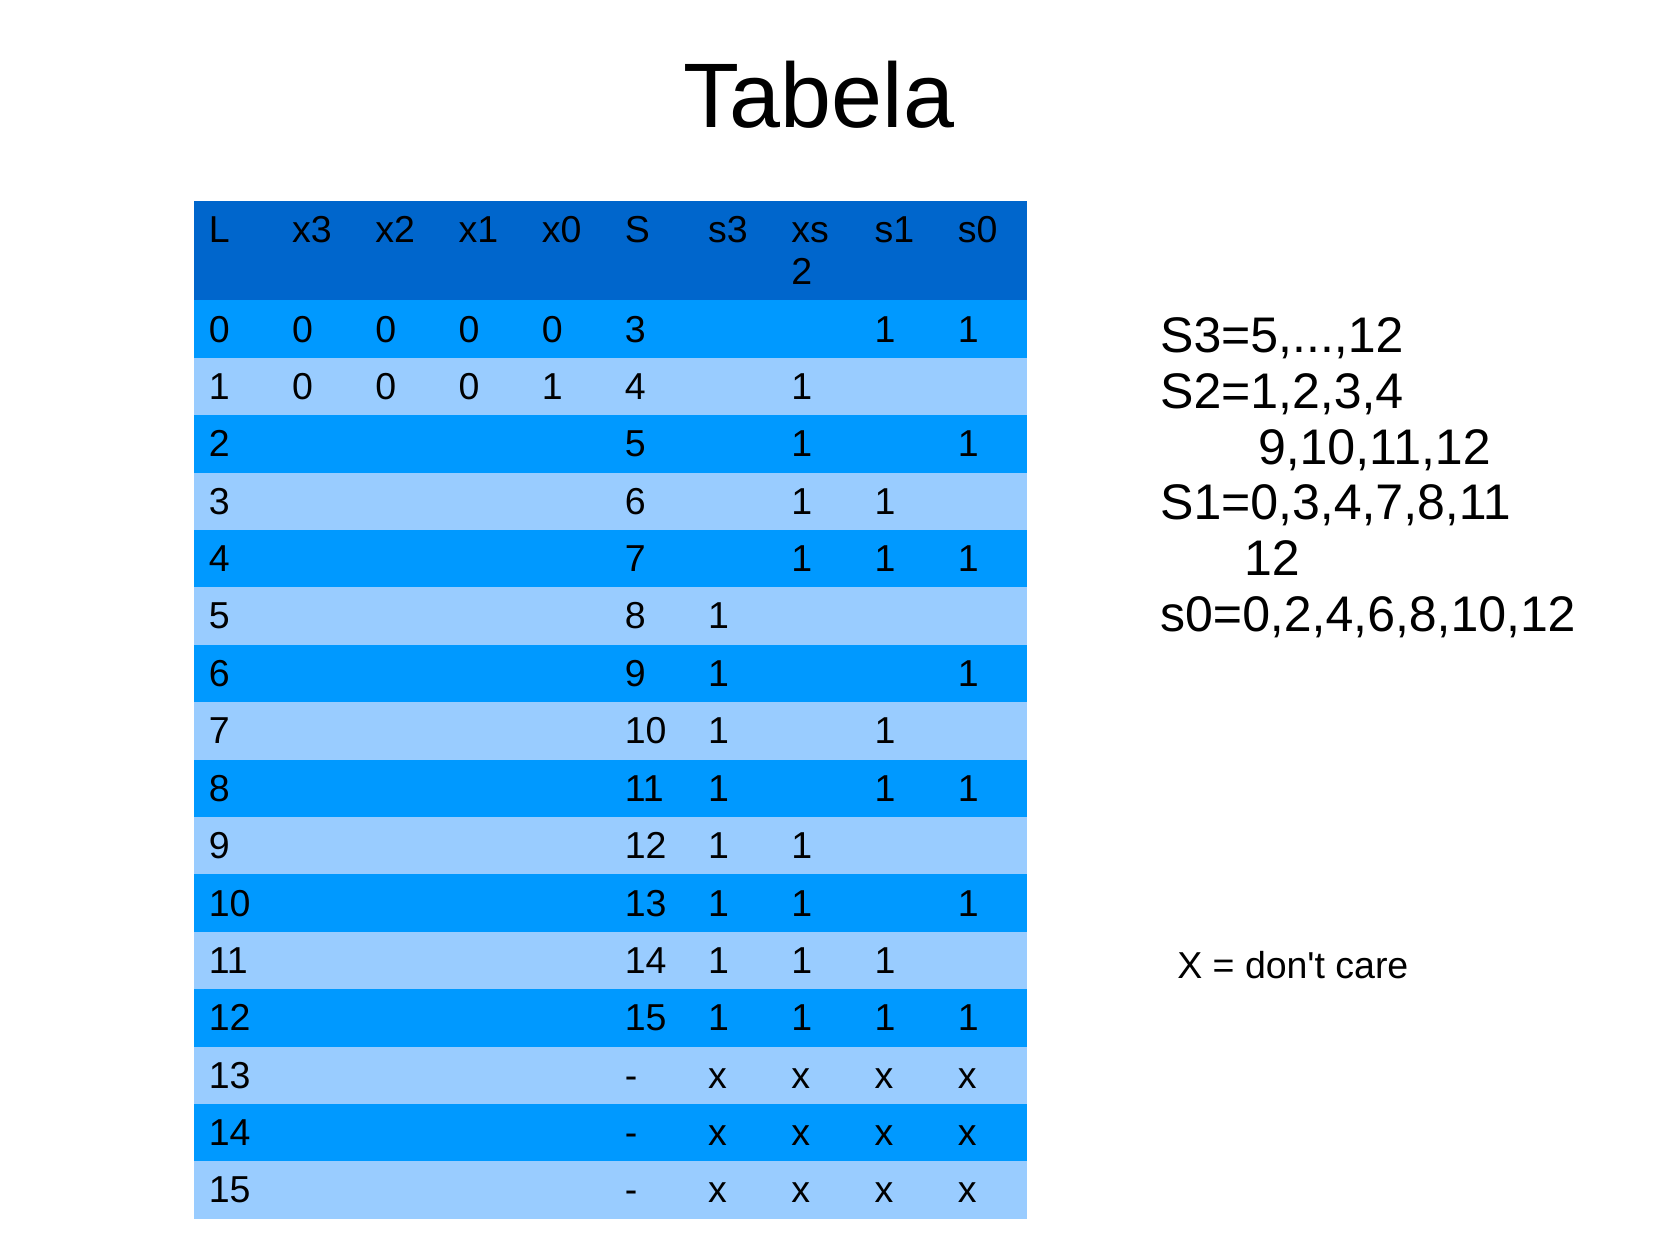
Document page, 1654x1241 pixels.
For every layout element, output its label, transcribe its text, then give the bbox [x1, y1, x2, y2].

table_header s0 [943, 201, 1027, 300]
table_cell 13 [610, 874, 693, 932]
table_cell 1 [943, 645, 1027, 702]
table_cell [527, 1047, 610, 1104]
table_cell [361, 473, 444, 530]
table_cell [361, 874, 444, 932]
table_cell 12 [194, 989, 277, 1047]
table_cell [777, 760, 860, 817]
table_cell - [610, 1104, 693, 1161]
table_cell [361, 415, 444, 473]
table_cell 1 [527, 358, 610, 415]
table_cell [277, 817, 361, 874]
table_cell [444, 1047, 527, 1104]
table_cell 1 [777, 415, 860, 473]
table_cell 11 [610, 760, 693, 817]
table_cell 8 [610, 587, 693, 645]
table_cell 1 [777, 989, 860, 1047]
table_cell 1 [693, 702, 777, 760]
table_cell [361, 989, 444, 1047]
table_cell [777, 587, 860, 645]
table_cell [444, 1161, 527, 1219]
table_cell 1 [693, 817, 777, 874]
table_cell [860, 645, 943, 702]
table_cell [361, 702, 444, 760]
table_cell [527, 530, 610, 587]
table_cell [777, 645, 860, 702]
table_cell 0 [444, 300, 527, 358]
table_cell [361, 1047, 444, 1104]
table_cell [444, 932, 527, 989]
table_cell 1 [943, 874, 1027, 932]
table_cell 1 [777, 473, 860, 530]
table_cell x [777, 1047, 860, 1104]
table_header L [194, 201, 277, 300]
table_cell [527, 645, 610, 702]
table_cell [361, 932, 444, 989]
table_cell x [860, 1161, 943, 1219]
table_cell x [943, 1161, 1027, 1219]
table_cell [277, 760, 361, 817]
table_cell [777, 300, 860, 358]
table_cell 1 [943, 300, 1027, 358]
table_cell [444, 760, 527, 817]
table_cell [444, 473, 527, 530]
table_cell 5 [194, 587, 277, 645]
table_cell 7 [194, 702, 277, 760]
table_cell 5 [610, 415, 693, 473]
table_cell 0 [444, 358, 527, 415]
table_cell [361, 1161, 444, 1219]
table_cell [277, 587, 361, 645]
table_cell x [860, 1047, 943, 1104]
table_cell [277, 415, 361, 473]
table_cell [361, 1104, 444, 1161]
table_header S [610, 201, 693, 300]
table_cell [277, 473, 361, 530]
table_cell 1 [693, 587, 777, 645]
table_cell 1 [860, 300, 943, 358]
table_cell 0 [277, 358, 361, 415]
table_cell 1 [777, 530, 860, 587]
table_cell [277, 1104, 361, 1161]
table_cell [277, 530, 361, 587]
table_cell 1 [943, 760, 1027, 817]
table_cell [527, 473, 610, 530]
table_cell 1 [693, 989, 777, 1047]
table_cell 1 [693, 932, 777, 989]
table_cell [277, 1047, 361, 1104]
table_cell 0 [527, 300, 610, 358]
table_cell x [860, 1104, 943, 1161]
text_box S3=5,...,12 S2=1,2,3,4 9,10,11,12 S1=0,3,4,7,8,11 12 s0=0,2,4,6,8,10,12 [1145, 300, 1582, 650]
table_cell 8 [194, 760, 277, 817]
table_cell 1 [860, 473, 943, 530]
table_cell 0 [361, 358, 444, 415]
table_cell [693, 415, 777, 473]
table_cell [277, 932, 361, 989]
table_cell [860, 358, 943, 415]
table_cell [361, 530, 444, 587]
table_cell 1 [943, 415, 1027, 473]
table_cell 1 [860, 932, 943, 989]
table_header x1 [444, 201, 527, 300]
table_cell [860, 874, 943, 932]
table_cell [277, 989, 361, 1047]
table_cell [527, 874, 610, 932]
table_cell 1 [693, 645, 777, 702]
table_cell [943, 932, 1027, 989]
table_cell [527, 932, 610, 989]
table_header xs2 [777, 201, 860, 300]
table_cell [943, 473, 1027, 530]
table_cell 0 [277, 300, 361, 358]
table_cell x [943, 1047, 1027, 1104]
table_cell x [943, 1104, 1027, 1161]
text_box X = don't care [1162, 937, 1424, 995]
table_header x3 [277, 201, 361, 300]
table_cell [527, 817, 610, 874]
table_cell [444, 587, 527, 645]
table_cell 1 [860, 702, 943, 760]
table_cell [444, 1104, 527, 1161]
table_cell x [693, 1161, 777, 1219]
table_cell 14 [194, 1104, 277, 1161]
table_cell [361, 587, 444, 645]
table_cell 12 [610, 817, 693, 874]
table_cell [277, 645, 361, 702]
table_cell 14 [610, 932, 693, 989]
table_cell [943, 587, 1027, 645]
table_cell [361, 817, 444, 874]
table_cell [444, 530, 527, 587]
table_cell - [610, 1047, 693, 1104]
table_cell [777, 702, 860, 760]
table_cell [361, 645, 444, 702]
table_cell [444, 645, 527, 702]
table_cell 4 [610, 358, 693, 415]
table_cell [943, 358, 1027, 415]
table_cell 10 [610, 702, 693, 760]
table_header x2 [361, 201, 444, 300]
table_cell [527, 760, 610, 817]
table_cell 0 [361, 300, 444, 358]
table_cell 7 [610, 530, 693, 587]
table_cell [277, 1161, 361, 1219]
table_cell 13 [194, 1047, 277, 1104]
table_cell 1 [860, 530, 943, 587]
table_cell [444, 874, 527, 932]
table_cell [444, 415, 527, 473]
table_cell 0 [194, 300, 277, 358]
table_cell [693, 530, 777, 587]
table_cell [943, 702, 1027, 760]
table_cell [860, 587, 943, 645]
title Tabela [75, 0, 1564, 193]
table_cell 1 [777, 932, 860, 989]
table_cell 1 [194, 358, 277, 415]
table_cell x [777, 1161, 860, 1219]
table_cell 15 [610, 989, 693, 1047]
table_cell [444, 702, 527, 760]
table_cell [860, 415, 943, 473]
table_cell 6 [610, 473, 693, 530]
table_cell [527, 1104, 610, 1161]
table_cell [527, 989, 610, 1047]
table_cell [444, 817, 527, 874]
table_cell [277, 874, 361, 932]
table_cell [693, 300, 777, 358]
table_cell [693, 358, 777, 415]
table_cell [361, 760, 444, 817]
table_cell x [777, 1104, 860, 1161]
table_cell 11 [194, 932, 277, 989]
table_cell 9 [194, 817, 277, 874]
table_header x0 [527, 201, 610, 300]
table_cell [943, 817, 1027, 874]
table_cell 2 [194, 415, 277, 473]
table_cell [527, 415, 610, 473]
table_cell 1 [860, 989, 943, 1047]
table_cell 1 [777, 817, 860, 874]
table_cell [860, 817, 943, 874]
table_cell 3 [610, 300, 693, 358]
table_cell [277, 702, 361, 760]
table_cell x [693, 1104, 777, 1161]
table_cell 15 [194, 1161, 277, 1219]
table_cell [444, 989, 527, 1047]
table_cell 1 [777, 358, 860, 415]
table_cell 1 [777, 874, 860, 932]
table_cell 10 [194, 874, 277, 932]
table_cell 1 [860, 760, 943, 817]
table_cell 1 [693, 760, 777, 817]
table_header s3 [693, 201, 777, 300]
table_cell 1 [693, 874, 777, 932]
table_cell 4 [194, 530, 277, 587]
table_cell x [693, 1047, 777, 1104]
table_cell 1 [943, 989, 1027, 1047]
table_cell 6 [194, 645, 277, 702]
table_header s1 [860, 201, 943, 300]
table_cell [693, 473, 777, 530]
table_cell 9 [610, 645, 693, 702]
table_cell [527, 1161, 610, 1219]
table_cell [527, 587, 610, 645]
table_cell [527, 702, 610, 760]
table_cell 1 [943, 530, 1027, 587]
table_cell - [610, 1161, 693, 1219]
table_cell 3 [194, 473, 277, 530]
